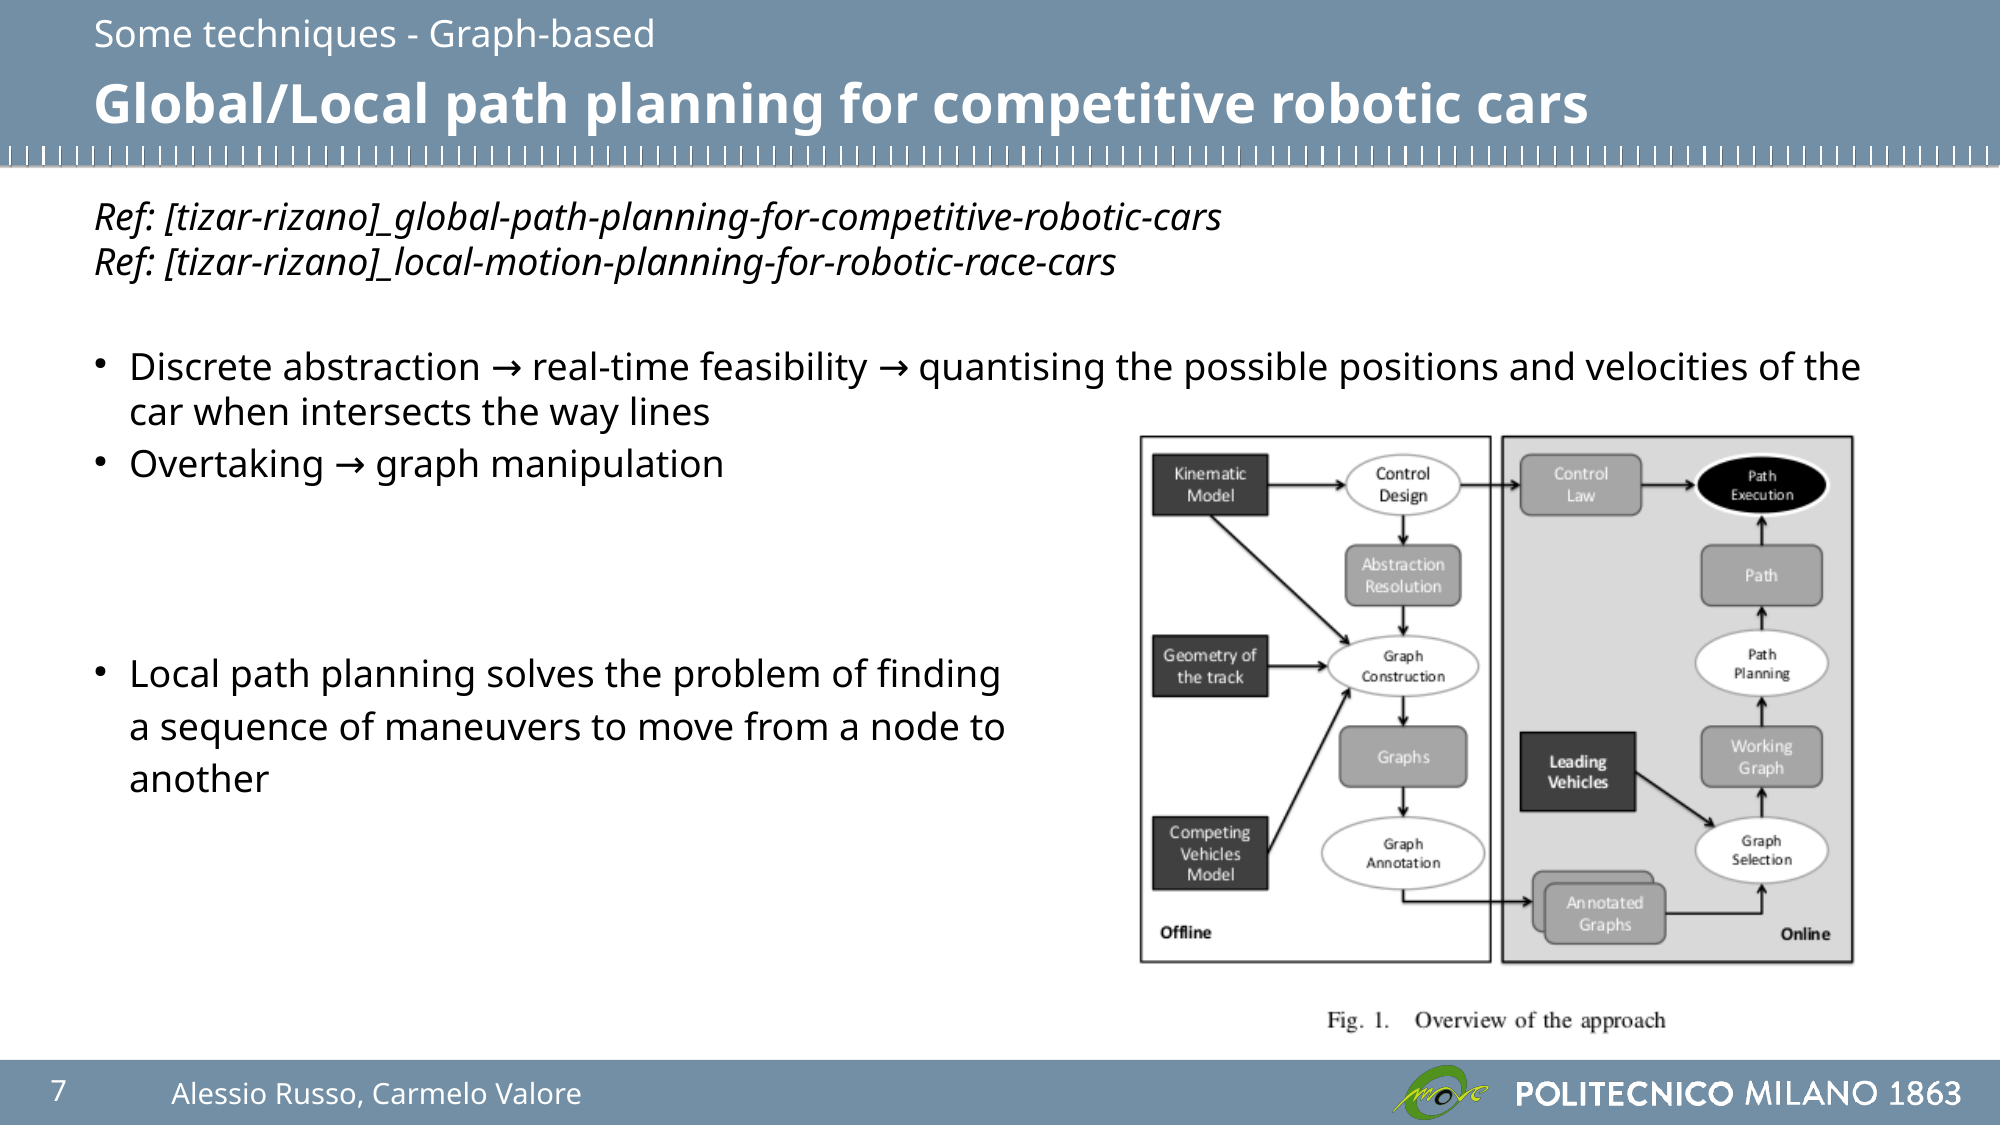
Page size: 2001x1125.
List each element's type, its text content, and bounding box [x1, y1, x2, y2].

list Some techniques - Graph-based [78, 8, 1922, 56]
slide_number <numero> [7, 1062, 110, 1123]
picture [1112, 414, 1878, 1042]
title Global/Local path planning for competitive robotic cars [78, 63, 1922, 141]
picture [1392, 1065, 1489, 1120]
list Ref: [tizar-rizano]_global-path-planning-for-competitive-robotic-cars Ref: [tizar-rizano]_local-motion-planning-for-robotic-race-cars Discrete abstraction → real-time feasibility → quantising the possible positions and velocities of the car when intersects the way lines Overtaking → graph manipulation Local path planning solves the problem of finding a sequence of maneuvers to move from a node to another [78, 185, 1922, 1042]
footer Alessio Russo, Carmelo Valore [156, 1062, 1007, 1123]
picture [1510, 1068, 1967, 1117]
